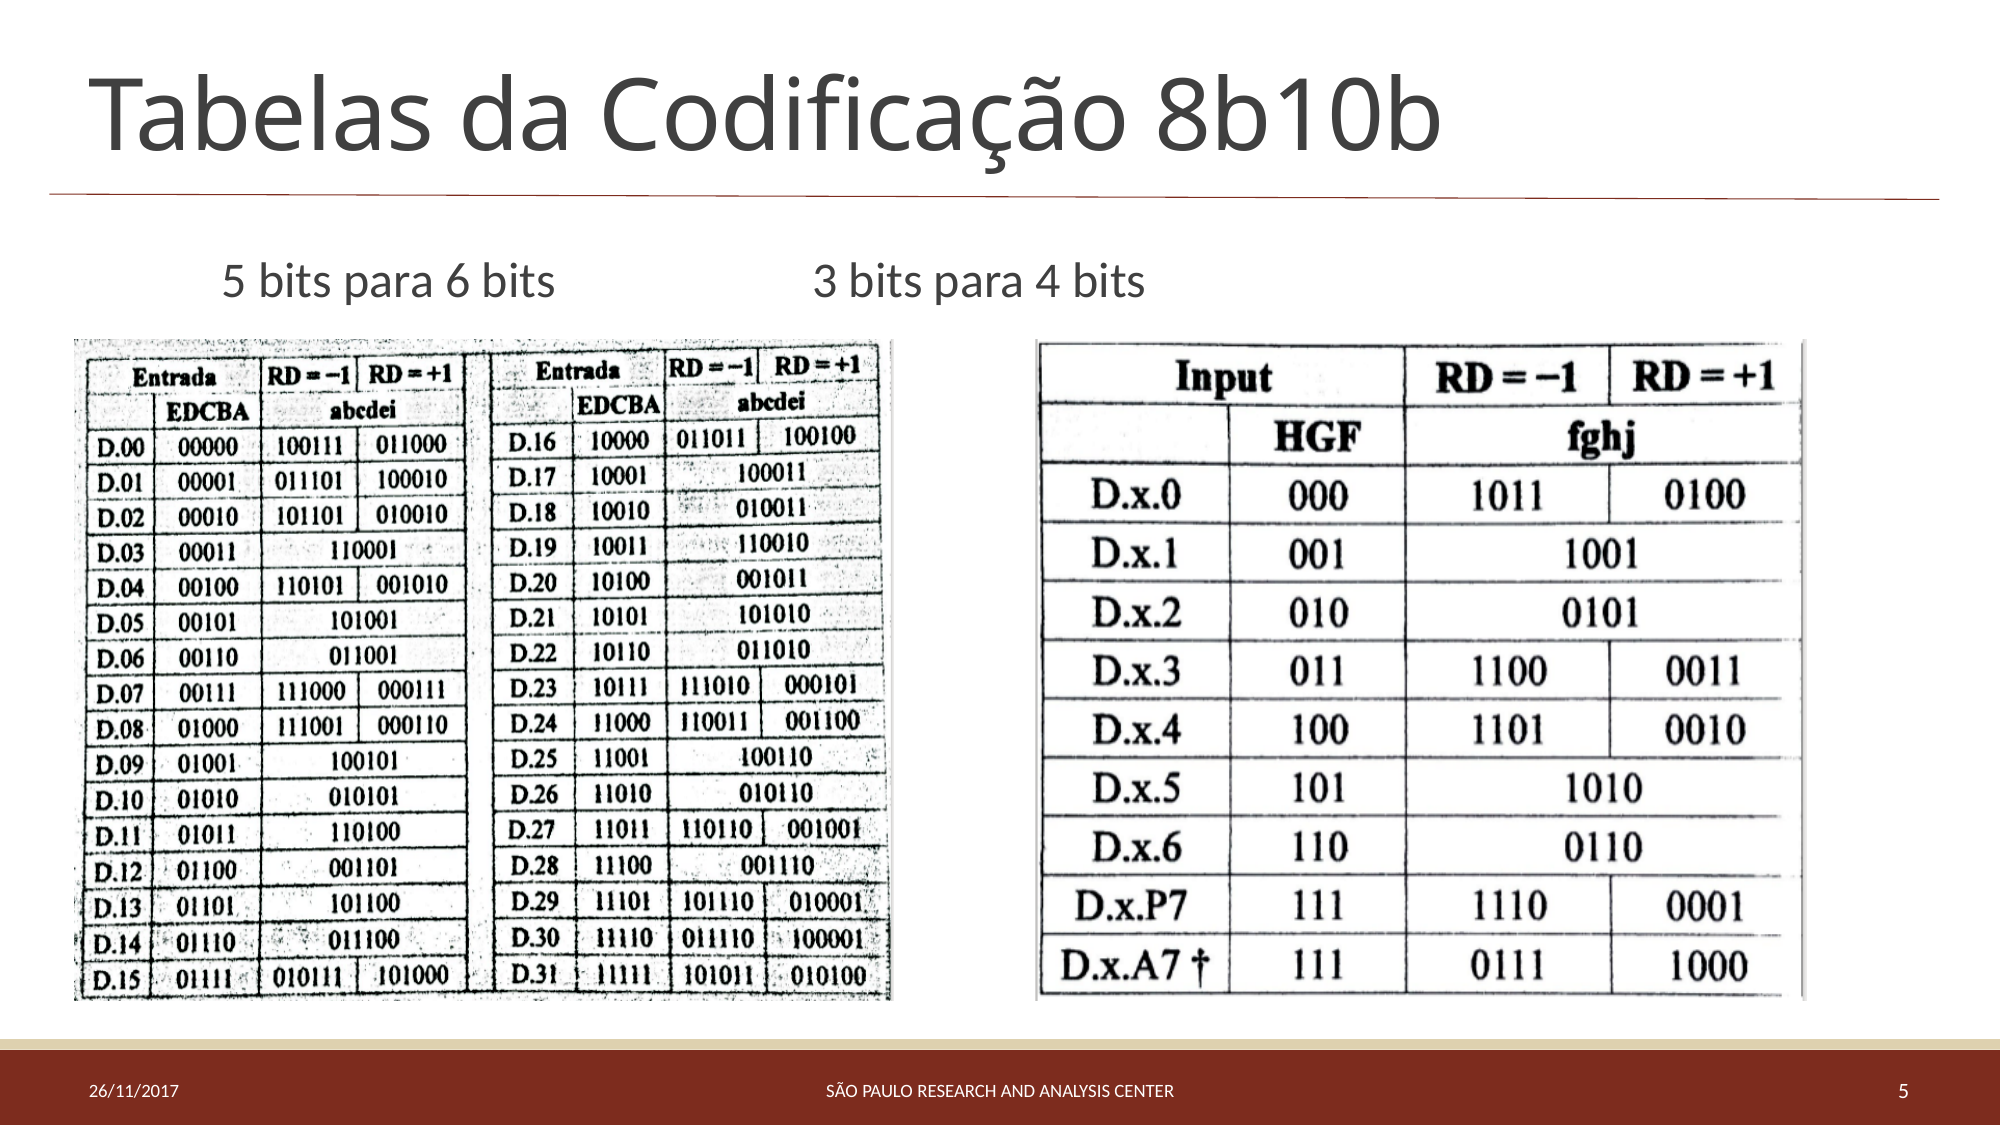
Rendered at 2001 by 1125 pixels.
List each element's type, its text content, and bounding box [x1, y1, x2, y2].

text_box 5 bits para 6 bits 3 bits para 4 bits [74, 239, 1924, 1001]
picture [1035, 339, 1807, 1001]
text_box São Paulo Research and Analysis Center [604, 1059, 1396, 1120]
text_box 26/11/2017 [74, 1059, 480, 1120]
text_box Tabelas da Codificação 8b10b [74, 47, 1924, 179]
picture [74, 339, 894, 1001]
text_box <número> [1708, 1059, 1924, 1120]
